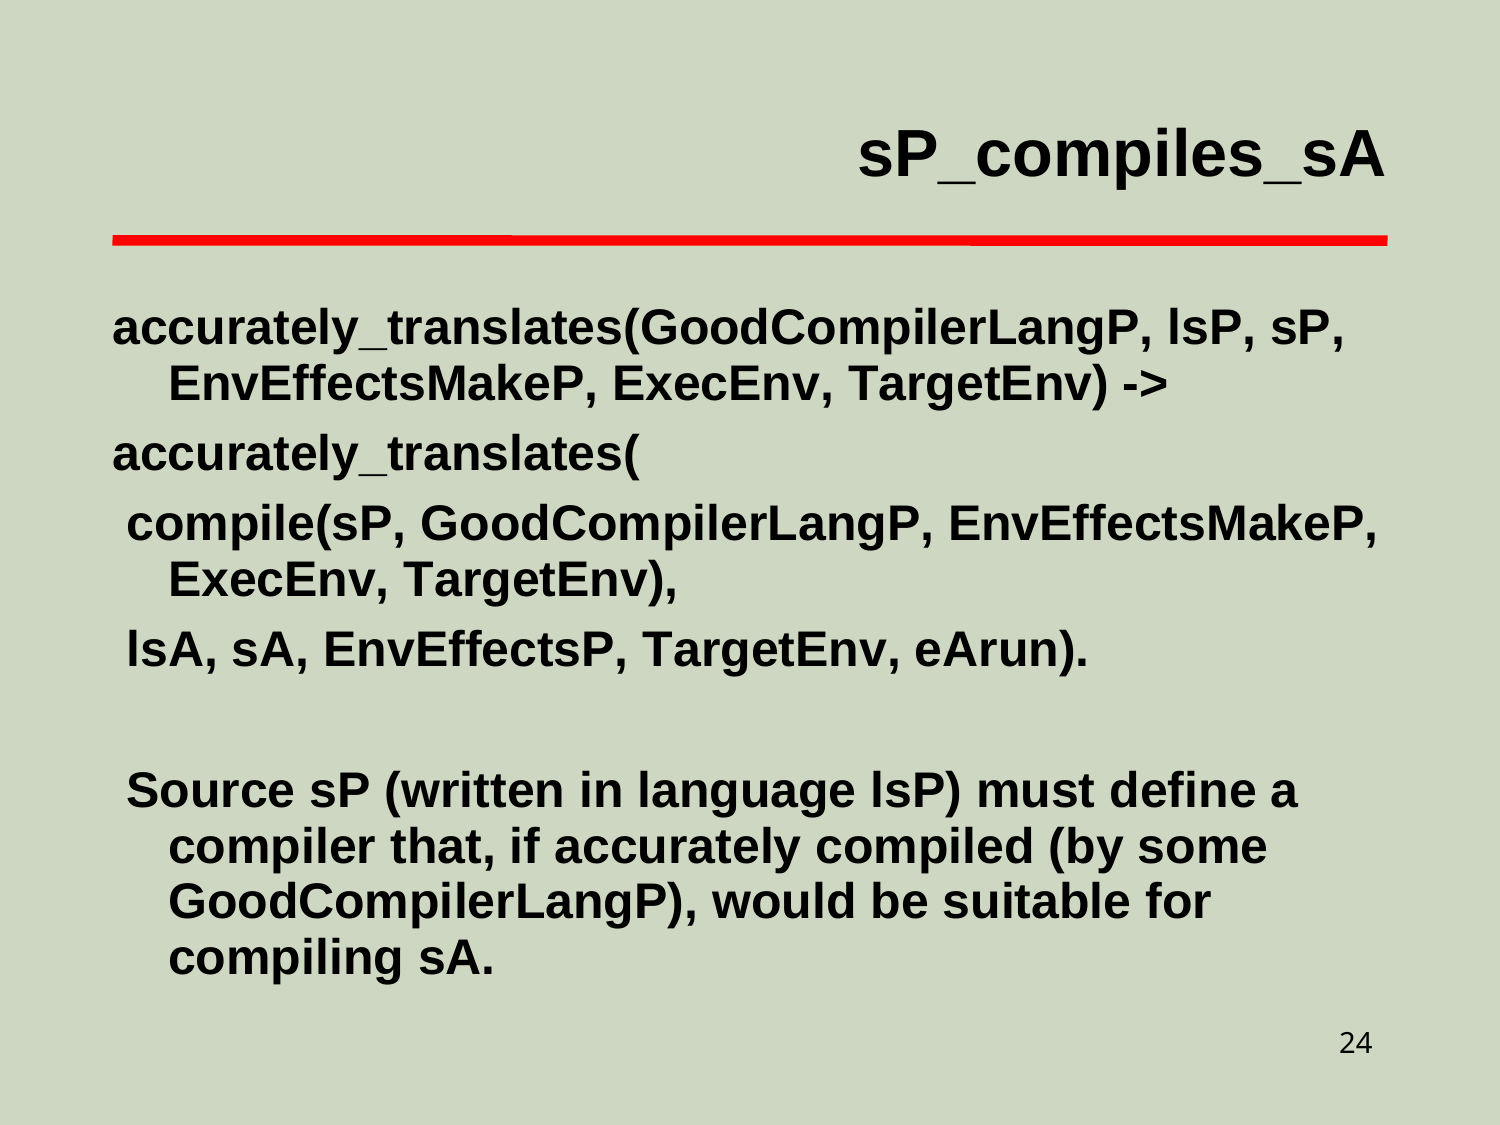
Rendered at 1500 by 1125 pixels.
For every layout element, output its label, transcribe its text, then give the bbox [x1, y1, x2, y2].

title sP_compiles_sA [124, 93, 1387, 216]
list accurately_translates(GoodCompilerLangP, lsP, sP, EnvEffectsMakeP, ExecEnv, TargetEnv) -> accurately_translates( compile(sP, GoodCompilerLangP, EnvEffectsMakeP, ExecEnv, TargetEnv), lsA, sA, EnvEffectsP, TargetEnv, eArun). Source sP (written in language lsP) must define a compiler that, if accurately compiled (by some GoodCompilerLangP), would be suitable for compiling sA. [112, 299, 1387, 1099]
